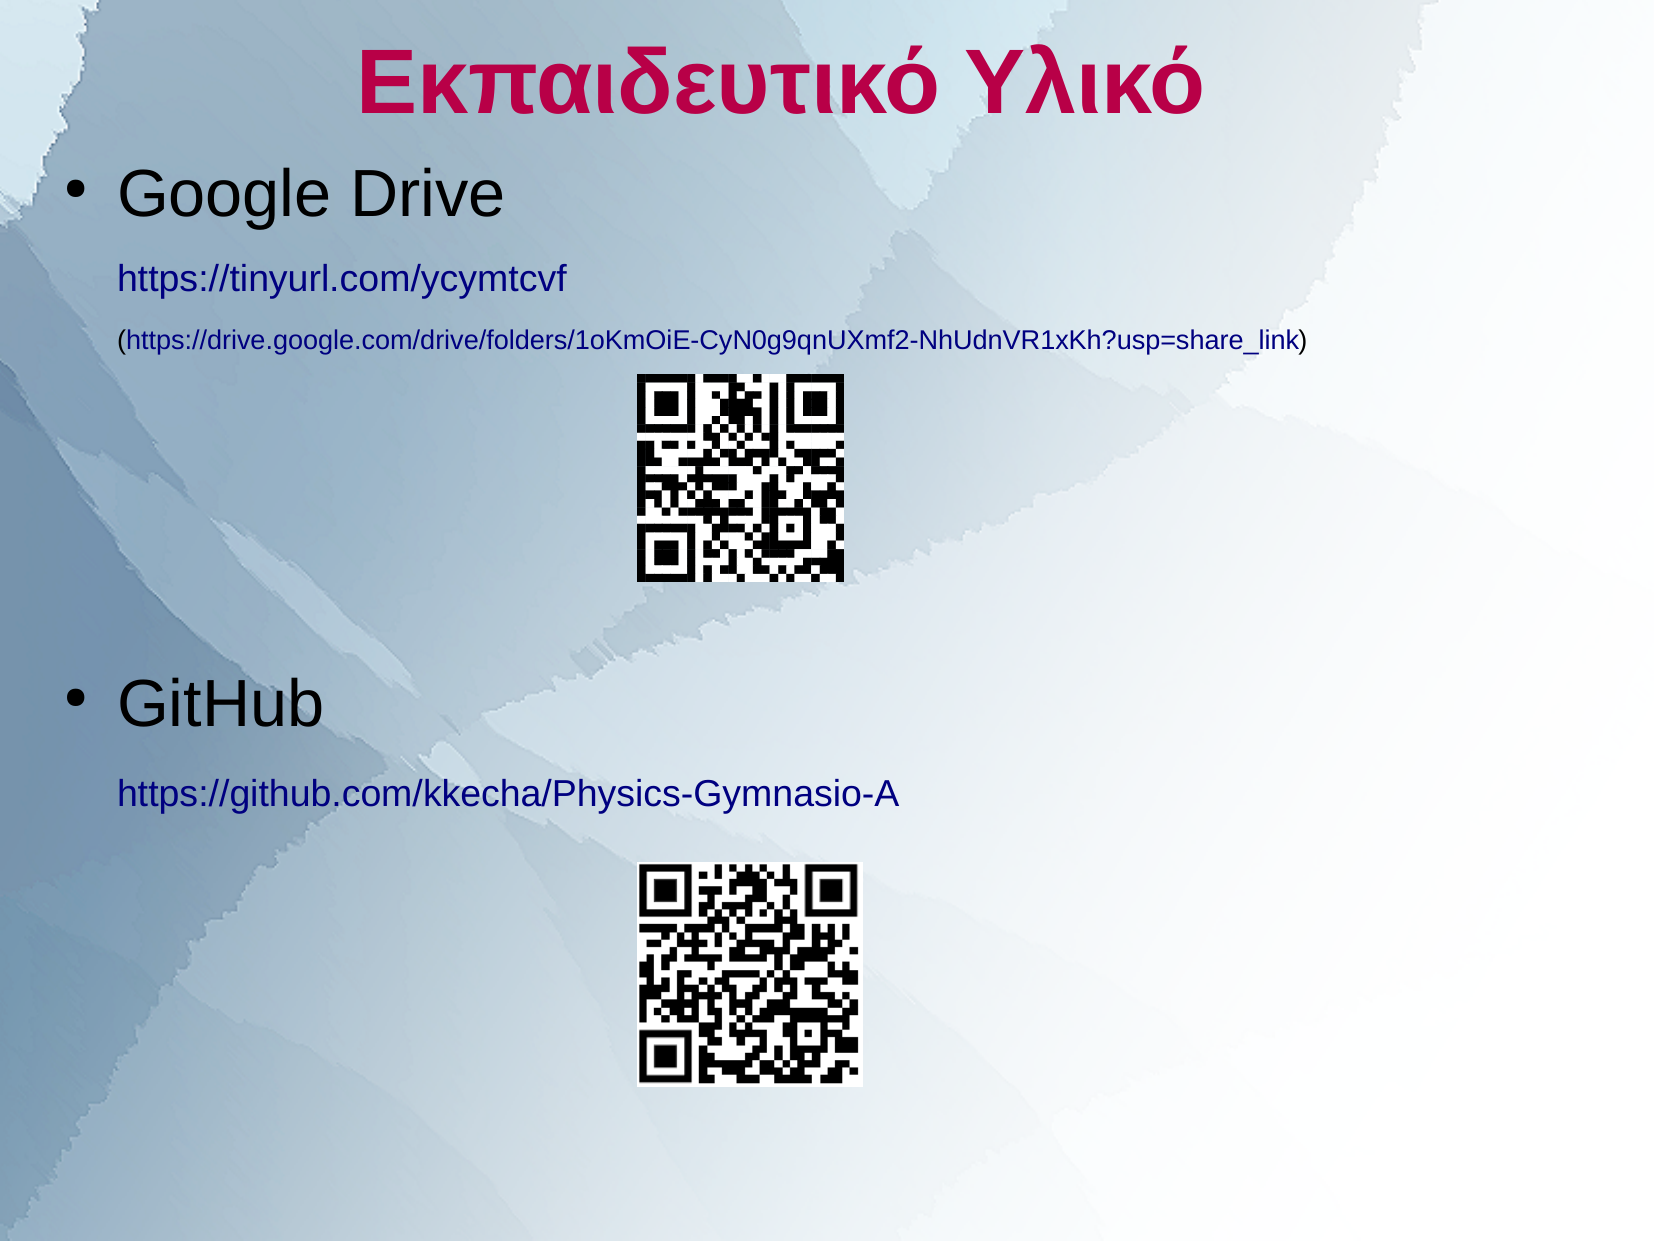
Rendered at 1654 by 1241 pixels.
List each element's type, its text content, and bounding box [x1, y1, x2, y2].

title Εκπαιδευτικό Υλικό [37, 2, 1526, 151]
picture [0, 0, 1654, 1241]
list Google Drive https://tinyurl.com/ycymtcvf (https://drive.google.com/drive/folders/1oKmOiE-CyN0g9qnUXmf2-NhUdnVR1xKh?usp=share_link) GitHub https://github.com/kkecha/Physics-Gymnasio-A [46, 150, 1539, 1122]
